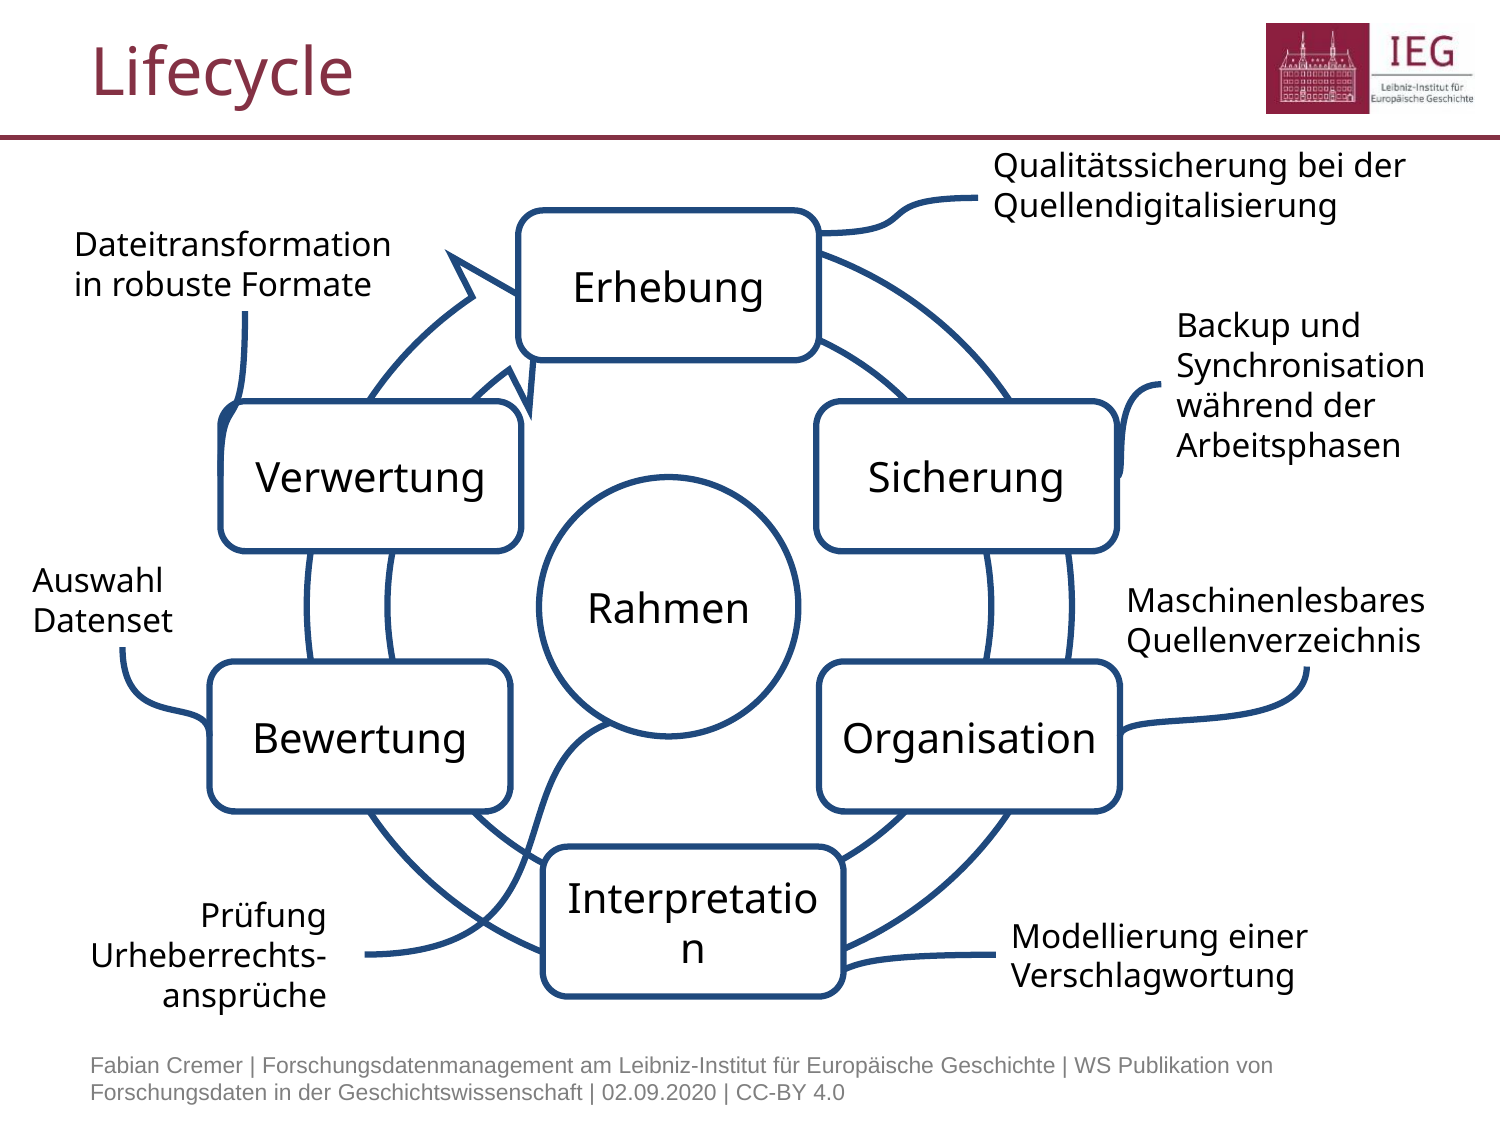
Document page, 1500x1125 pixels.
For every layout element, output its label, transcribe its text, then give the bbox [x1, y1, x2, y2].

text_box [841, 812, 1009, 949]
text_box Verwertung [220, 401, 522, 552]
text_box Dateitransformation in robuste Formate [59, 216, 431, 311]
text_box [819, 253, 1010, 401]
text_box Modellierung einer Verschlagwortung [996, 907, 1361, 1002]
text_box Interpretation [542, 846, 844, 997]
text_box [985, 552, 1072, 661]
text_box Erhebung [518, 210, 820, 361]
text_box Backup und Synchronisation während der Arbeitsphasen [1161, 297, 1500, 472]
text_box Fabian Cremer | Forschungsdatenmanagement am Leibniz-Institut für Europäische Geschichte | WS Publikation von Forschungsdaten in der Geschichtswissenschaft | 02.09.2020 | CC-BY 4.0 [75, 1042, 1426, 1103]
text_box Prüfung Urheberrechts-ansprüche [75, 887, 365, 1022]
text_box Rahmen [538, 477, 799, 737]
text_box Maschinenlesbares Quellenverzeichnis [1111, 572, 1500, 666]
text_box Bewertung [209, 661, 511, 812]
text_box [369, 812, 524, 920]
text_box [486, 855, 543, 952]
text_box Auswahl Datenset [17, 552, 228, 647]
text_box Sicherung [816, 401, 1118, 552]
text_box Qualitätssicherung bei der Quellendigitalisierung [978, 137, 1500, 232]
text_box [306, 552, 393, 661]
text_box [368, 257, 534, 410]
title Lifecycle [75, 0, 1229, 138]
text_box Organisation [819, 661, 1120, 812]
